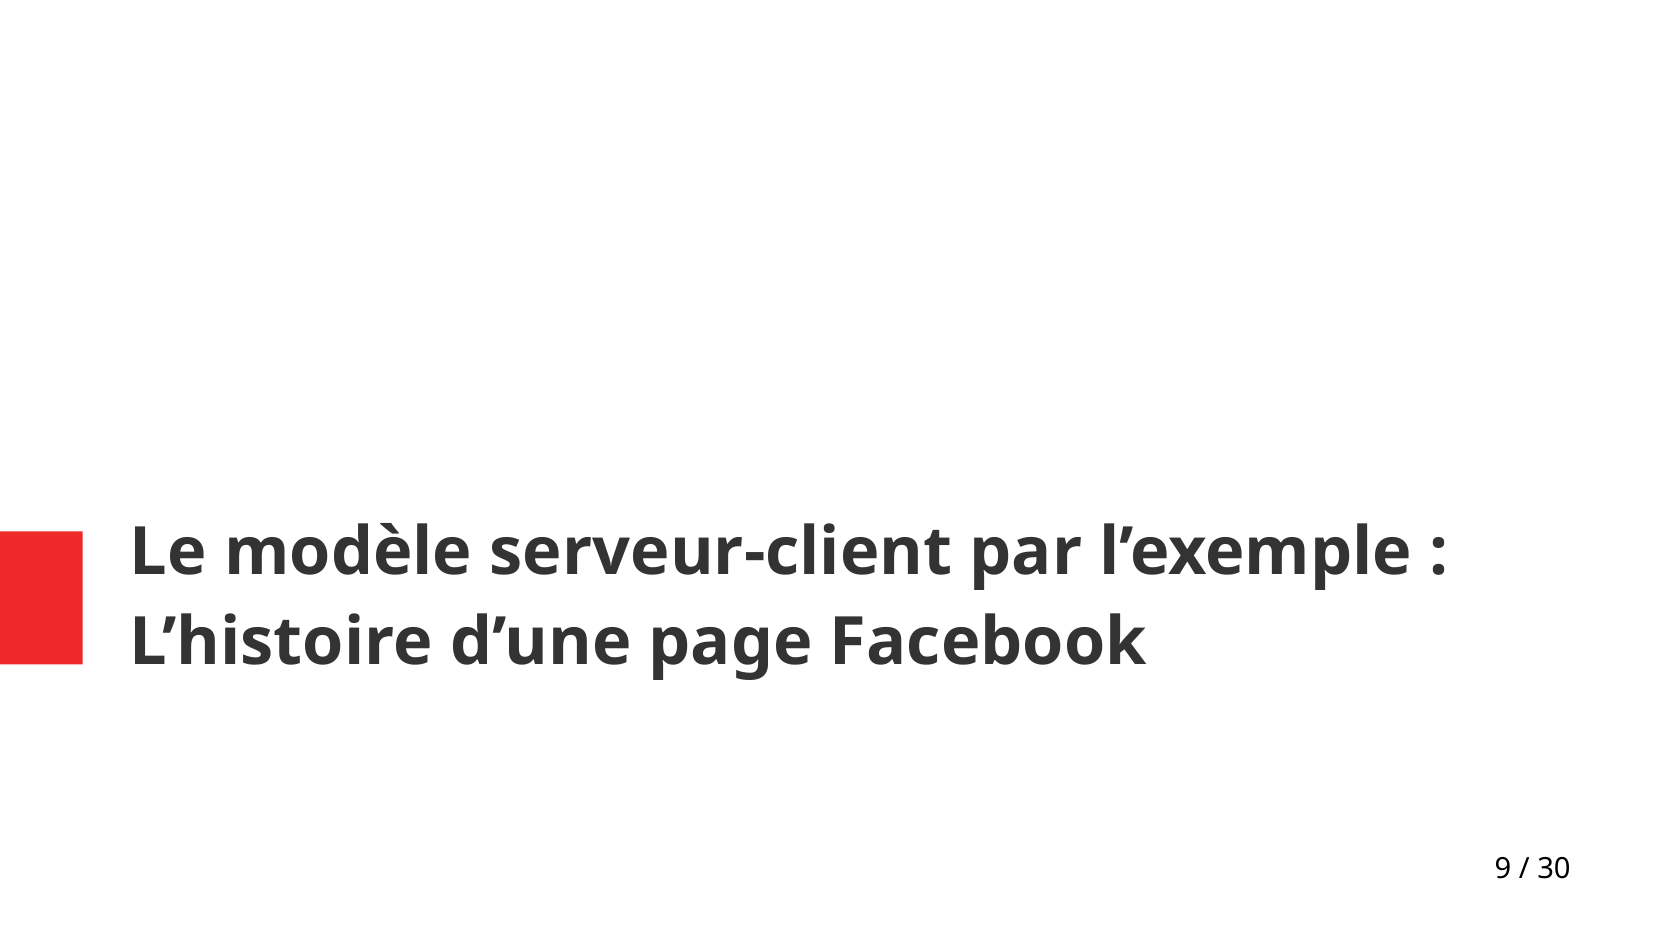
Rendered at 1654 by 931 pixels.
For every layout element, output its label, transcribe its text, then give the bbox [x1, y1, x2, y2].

title Le modèle serveur-client par l’exemple : L’histoire d’une page Facebook [129, 502, 1536, 685]
